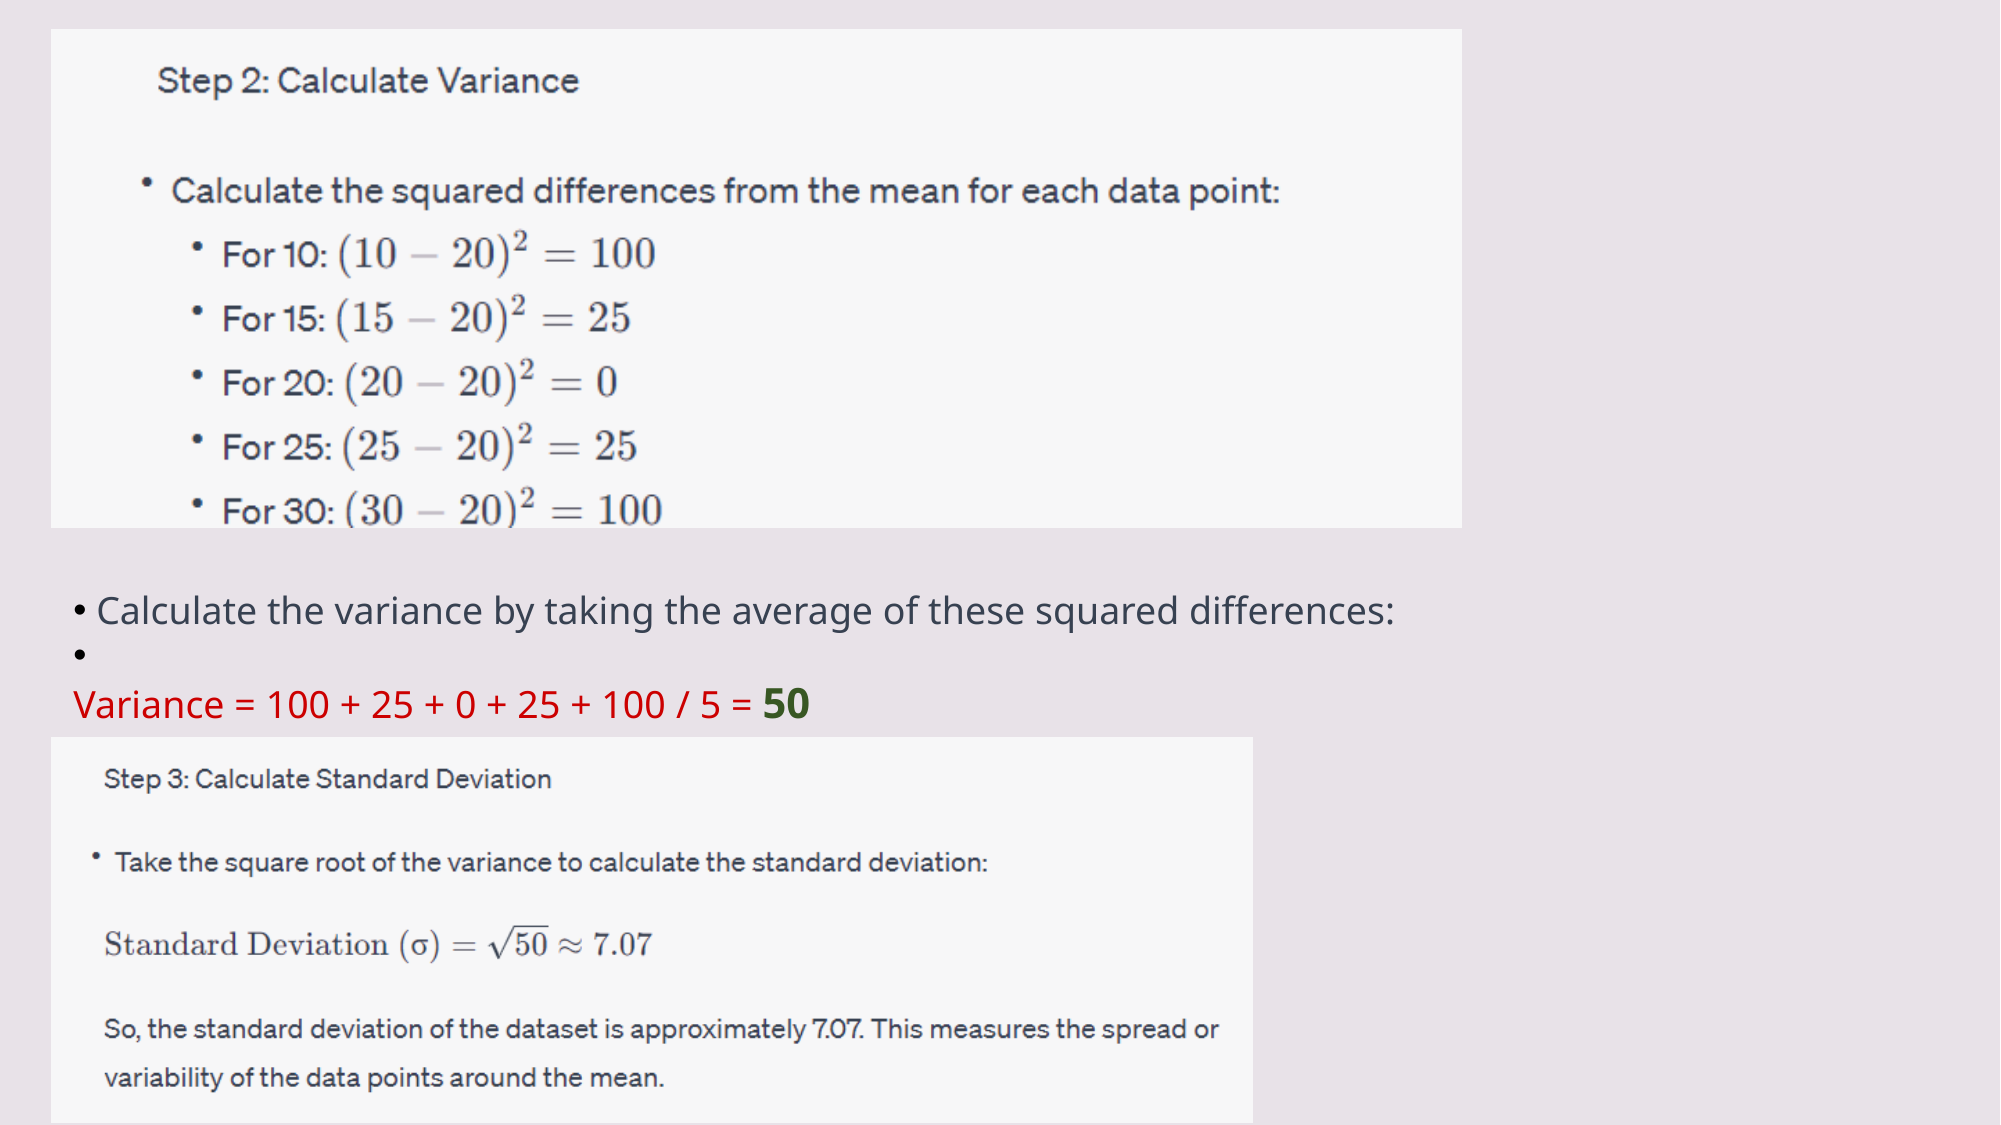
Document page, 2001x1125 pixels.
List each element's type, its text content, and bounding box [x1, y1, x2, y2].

picture [51, 29, 1462, 528]
text_box Calculate the variance by taking the average of these squared differences: Variance = 100 + 25 + 0 + 25 + 100 / 5 = 50 [58, 579, 1480, 782]
picture [51, 737, 1253, 1123]
